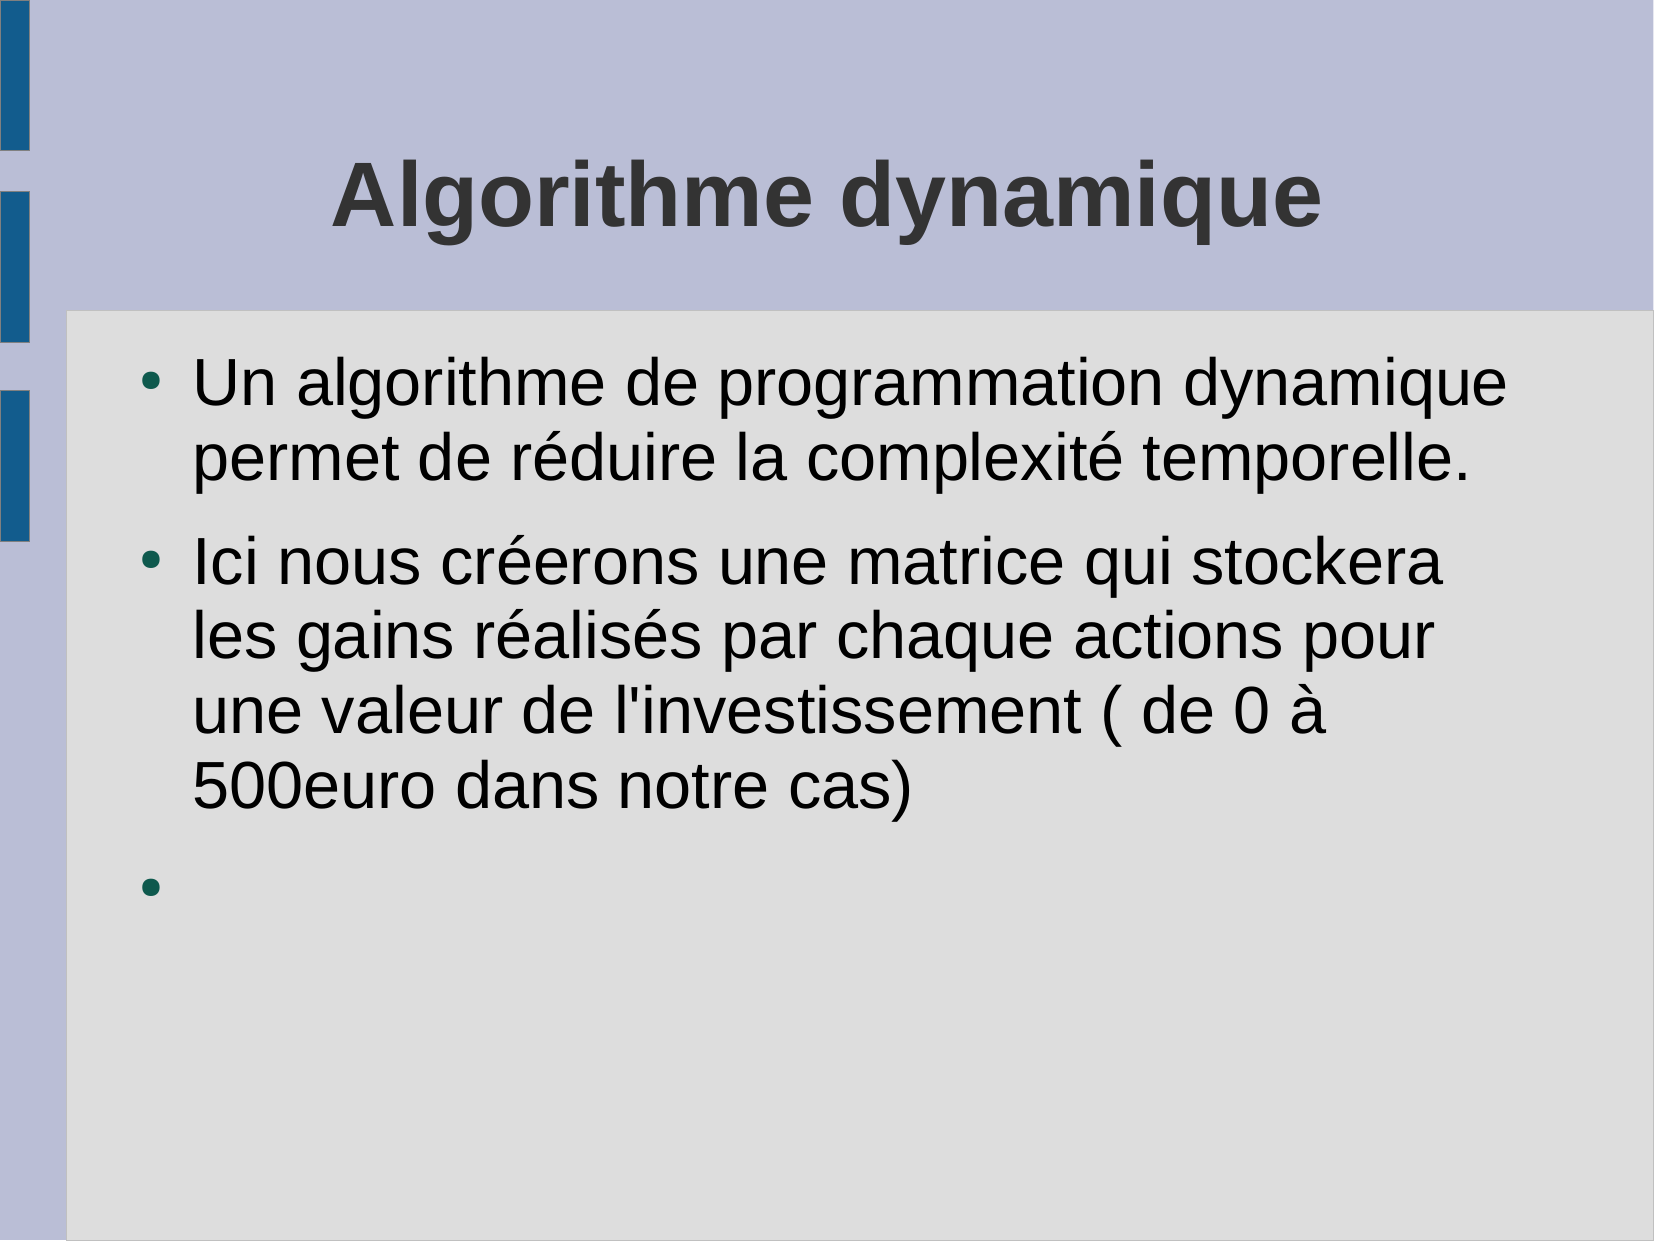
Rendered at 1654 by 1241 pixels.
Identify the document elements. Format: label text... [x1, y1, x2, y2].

list Un algorithme de programmation dynamique permet de réduire la complexité temporelle. Ici nous créerons une matrice qui stockera les gains réalisés par chaque actions pour une valeur de l'investissement ( de 0 à 500euro dans notre cas) [121, 344, 1534, 1127]
title Algorithme dynamique [121, 91, 1534, 299]
